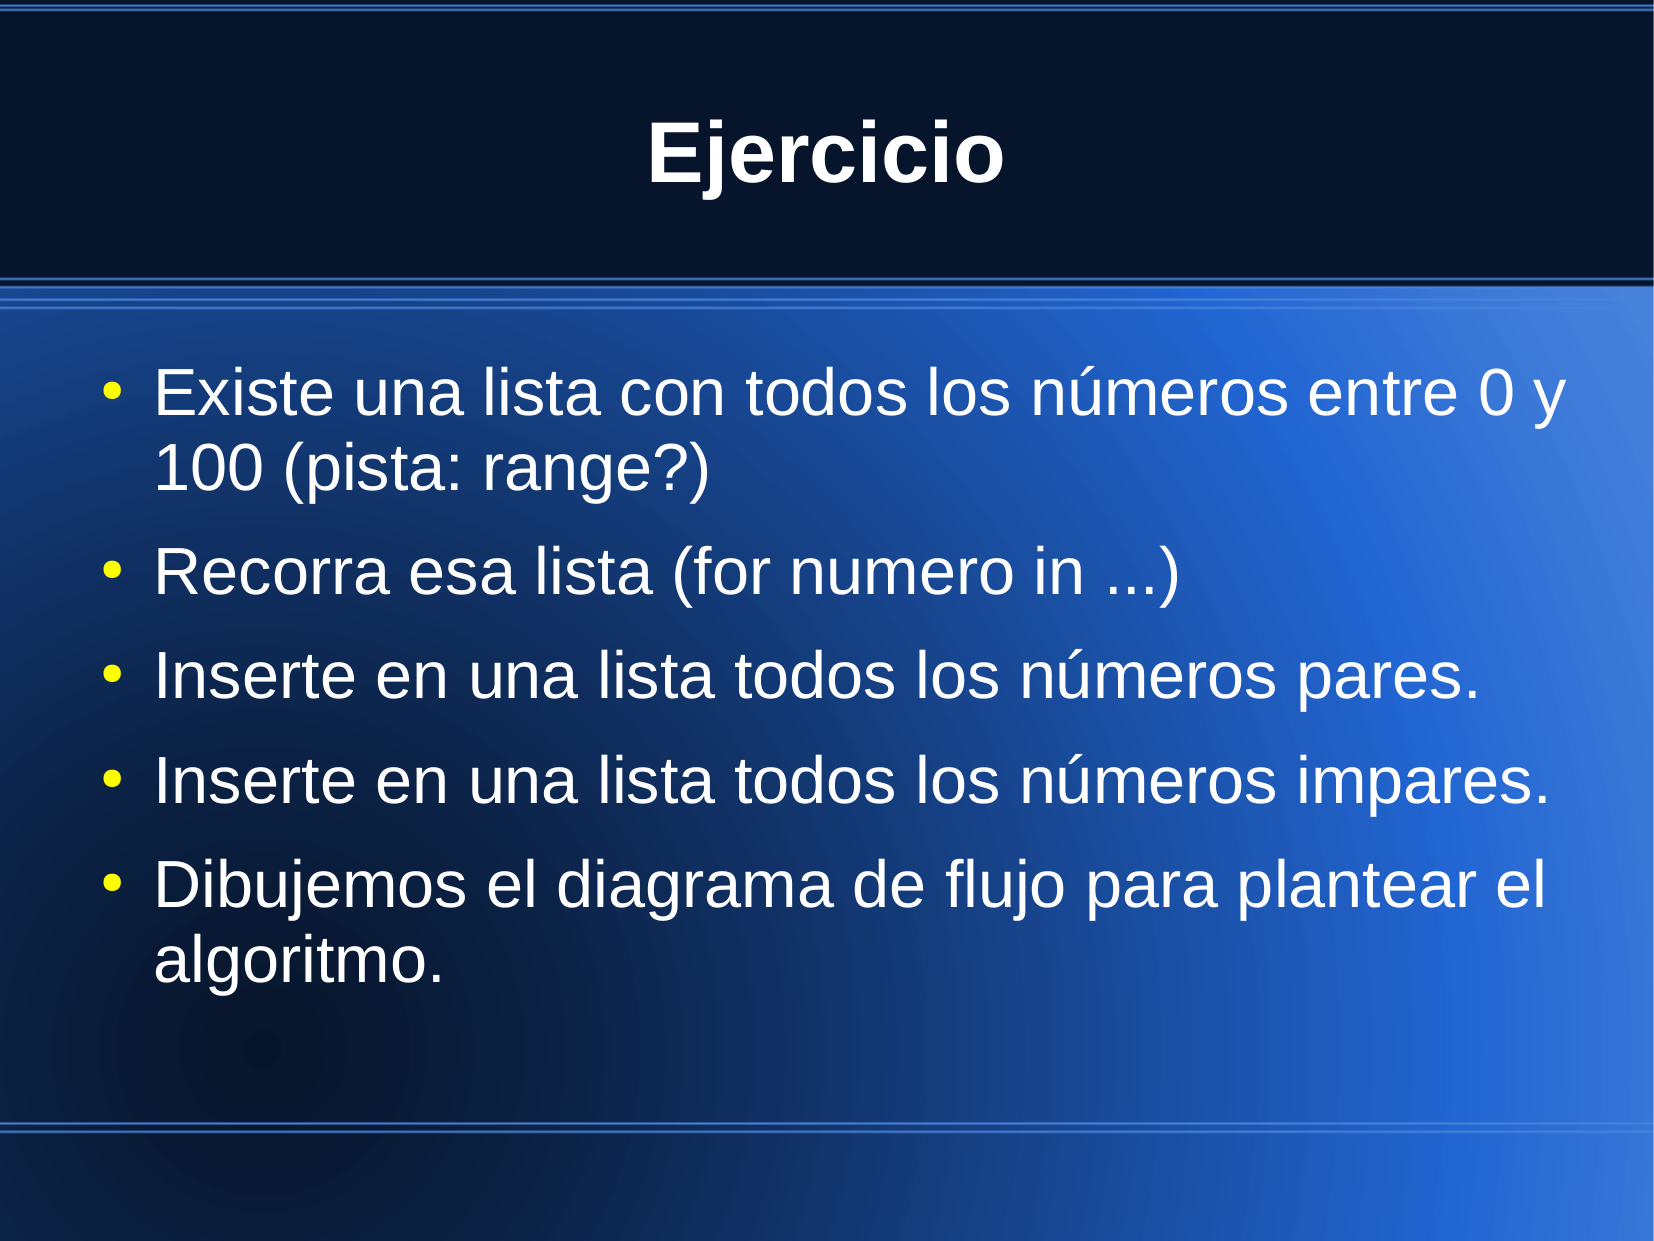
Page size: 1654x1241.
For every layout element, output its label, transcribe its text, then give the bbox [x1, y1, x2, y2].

picture [0, 0, 1654, 1241]
title Ejercicio [82, 49, 1571, 257]
list Existe una lista con todos los números entre 0 y 100 (pista: range?) Recorra esa lista (for numero in ...) Inserte en una lista todos los números pares. Inserte en una lista todos los números impares. Dibujemos el diagrama de flujo para plantear el algoritmo. [82, 355, 1571, 1075]
